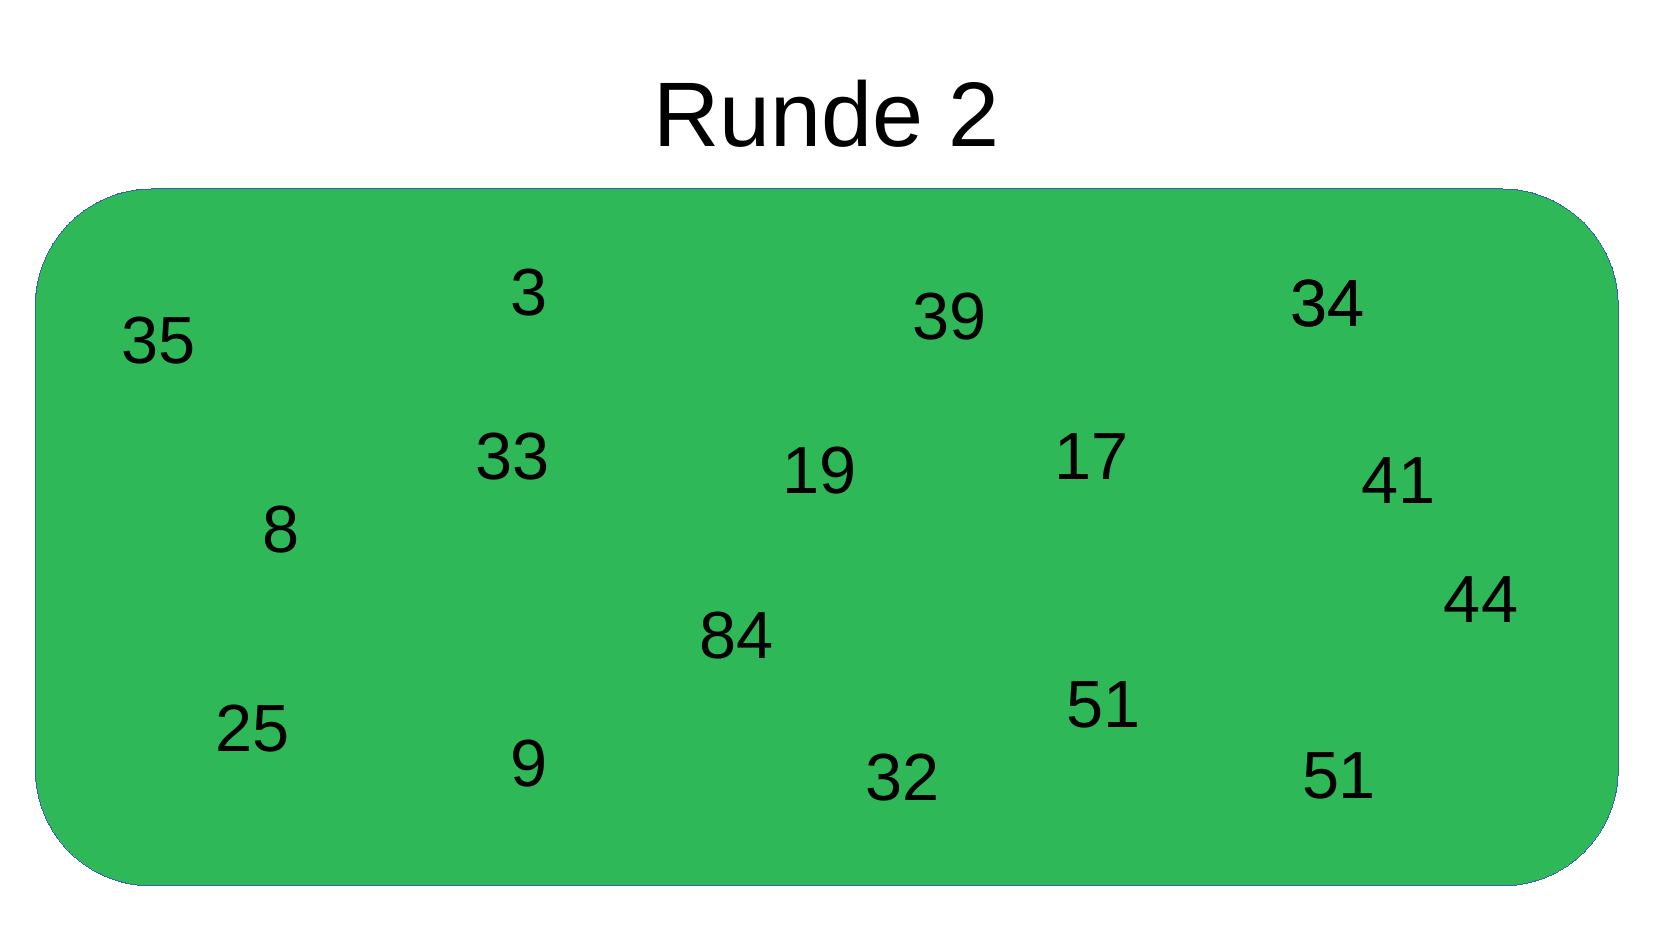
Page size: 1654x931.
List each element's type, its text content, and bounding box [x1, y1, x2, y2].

text_box 8 [248, 484, 497, 616]
text_box 34 [1275, 258, 1524, 390]
text_box 9 [496, 718, 745, 851]
text_box 17 [1039, 411, 1288, 638]
text_box 3 [496, 248, 745, 380]
text_box 51 [1287, 730, 1536, 863]
text_box 51 [1051, 659, 1300, 792]
text_box 84 [685, 590, 934, 723]
title Runde 2 [82, 37, 1571, 193]
text_box 19 [767, 425, 1016, 557]
text_box 44 [1429, 555, 1654, 687]
text_box 33 [460, 411, 709, 544]
text_box [35, 193, 1619, 886]
text_box 25 [200, 683, 449, 815]
text_box 39 [897, 271, 1146, 404]
text_box 35 [106, 295, 355, 427]
text_box 32 [850, 732, 1099, 864]
text_box 41 [1346, 435, 1595, 567]
